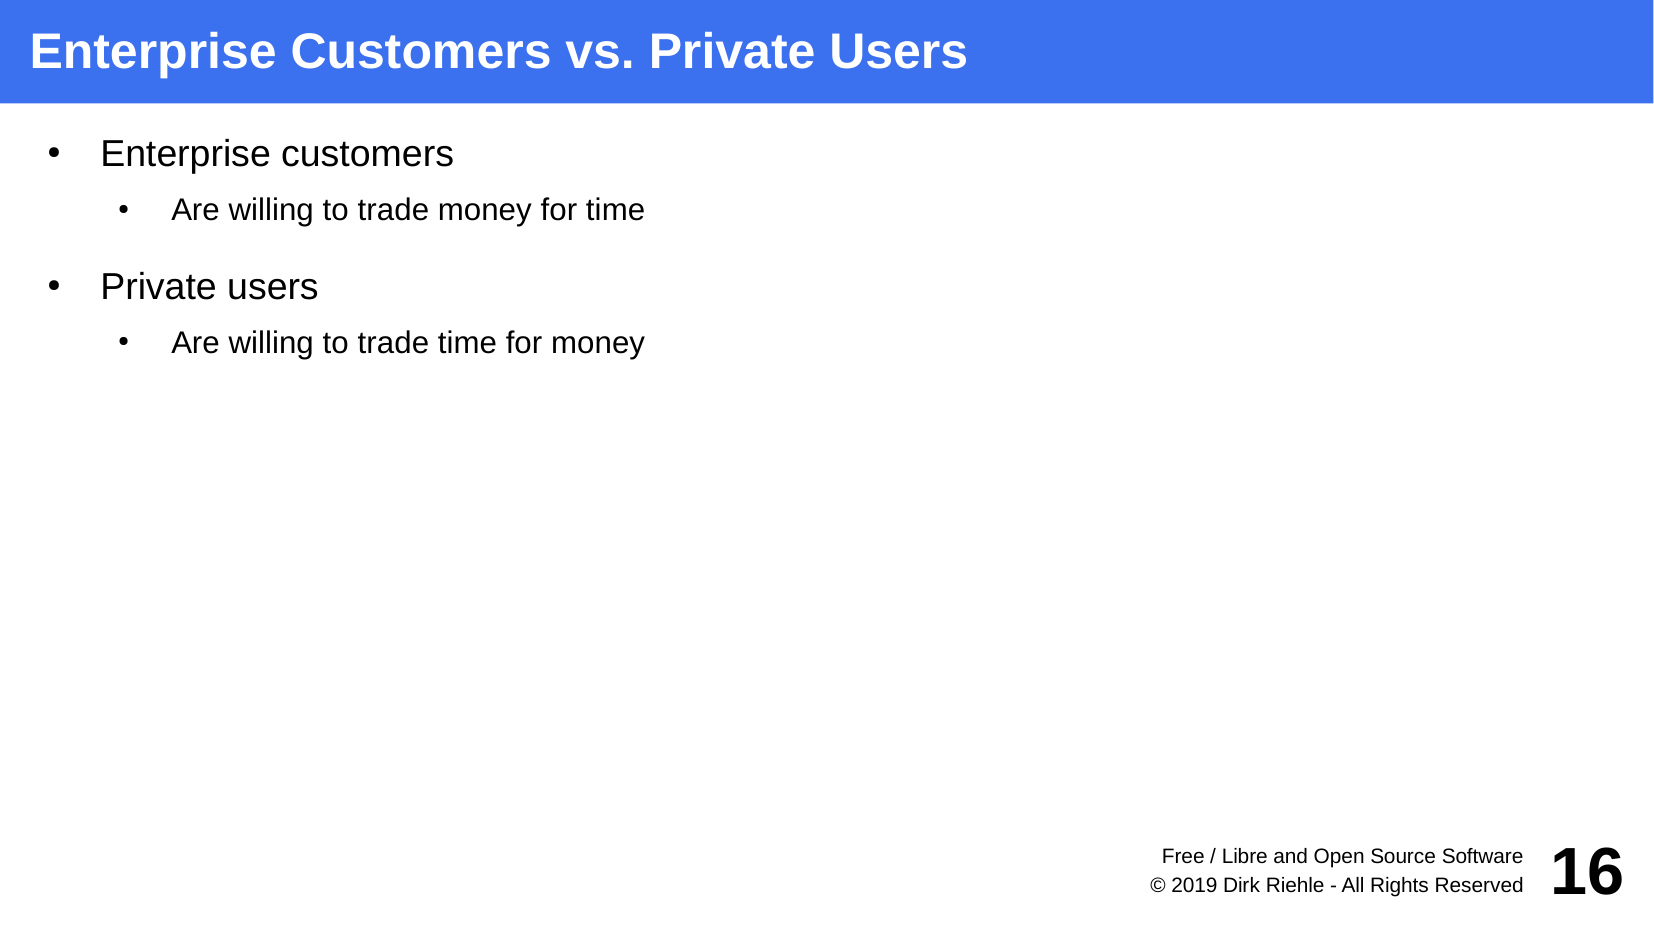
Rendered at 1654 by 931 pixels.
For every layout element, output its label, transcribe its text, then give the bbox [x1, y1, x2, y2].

list Enterprise customers Are willing to trade money for time Private users Are willing to trade time for money [29, 132, 1625, 813]
title Enterprise Customers vs. Private Users [0, 0, 1654, 104]
